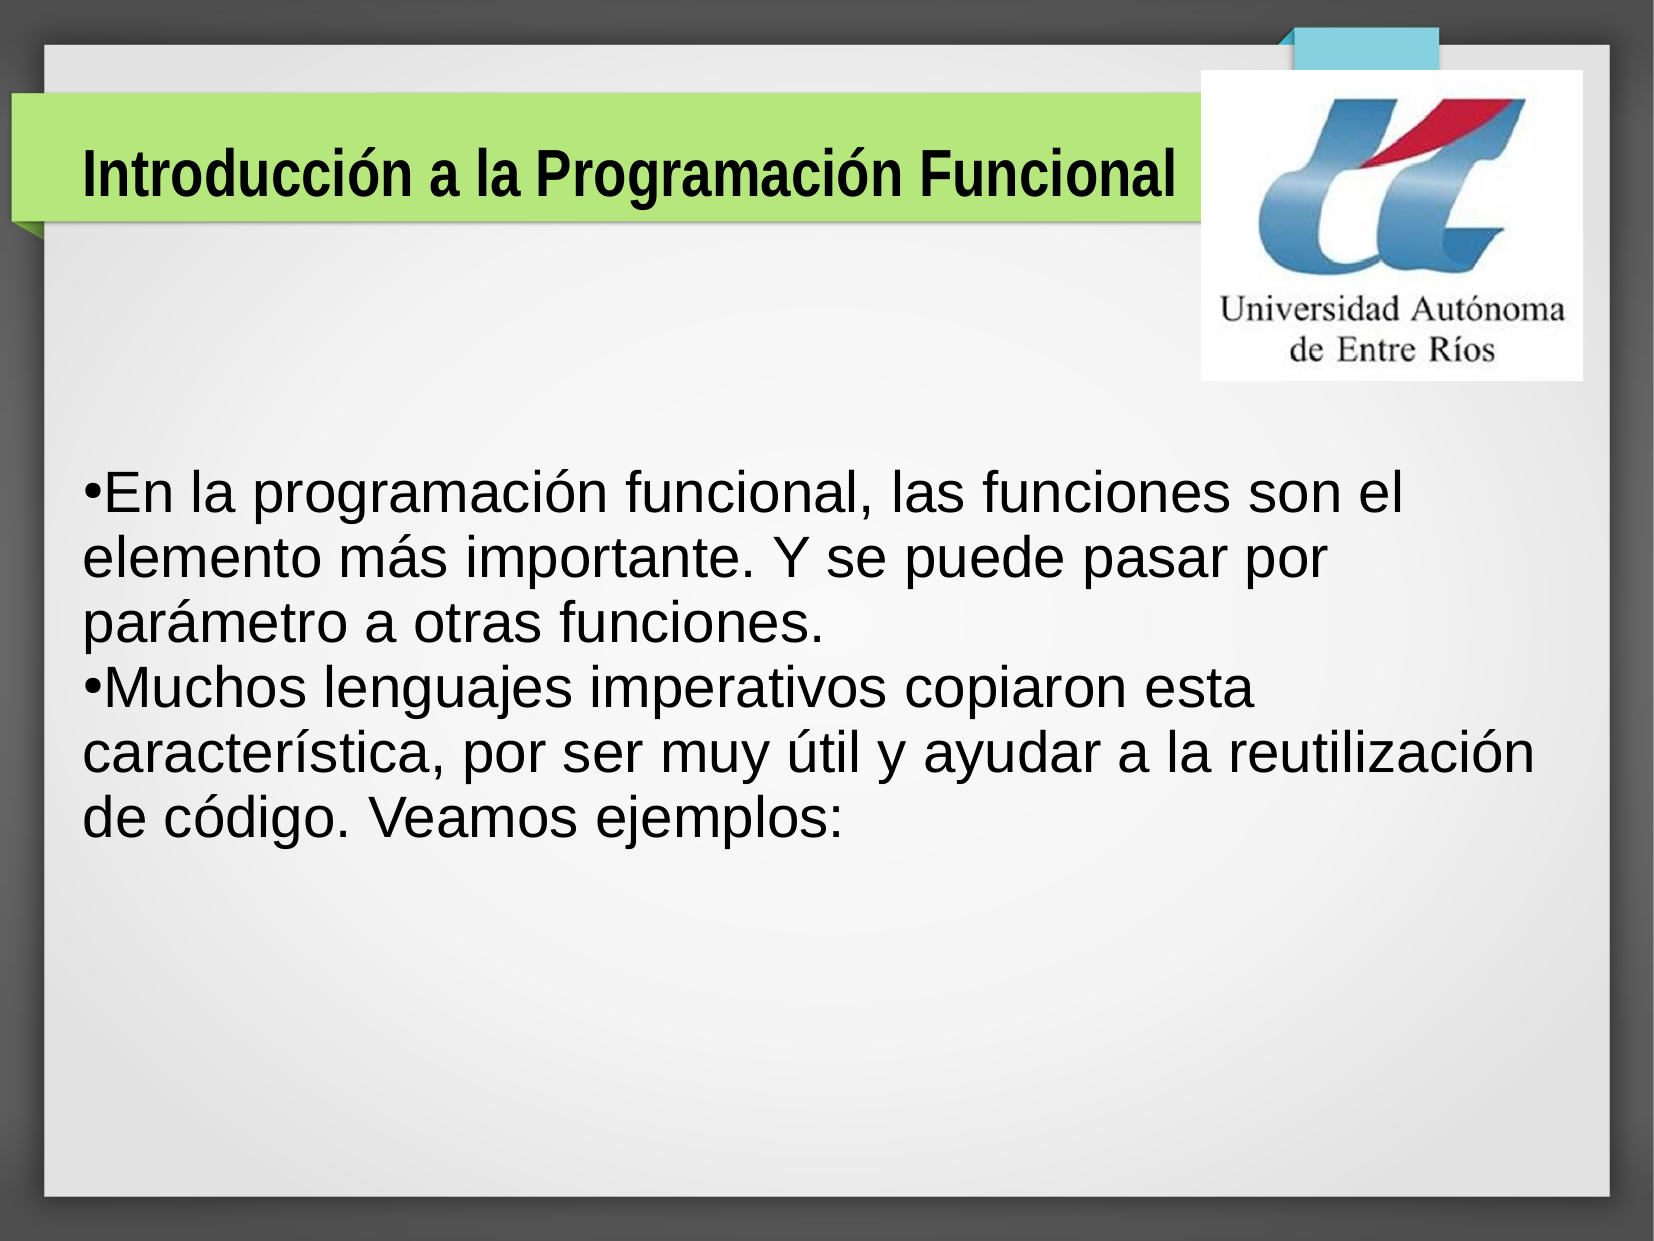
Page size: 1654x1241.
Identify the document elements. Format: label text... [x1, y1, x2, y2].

picture [0, 0, 1654, 1241]
subtitle En la programación funcional, las funciones son el elemento más importante. Y se puede pasar por parámetro a otras funciones. Muchos lenguajes imperativos copiaron esta característica, por ser muy útil y ayudar a la reutilización de código. Veamos ejemplos: [82, 295, 1571, 1015]
title Introducción a la Programación Funcional [82, 94, 1201, 213]
